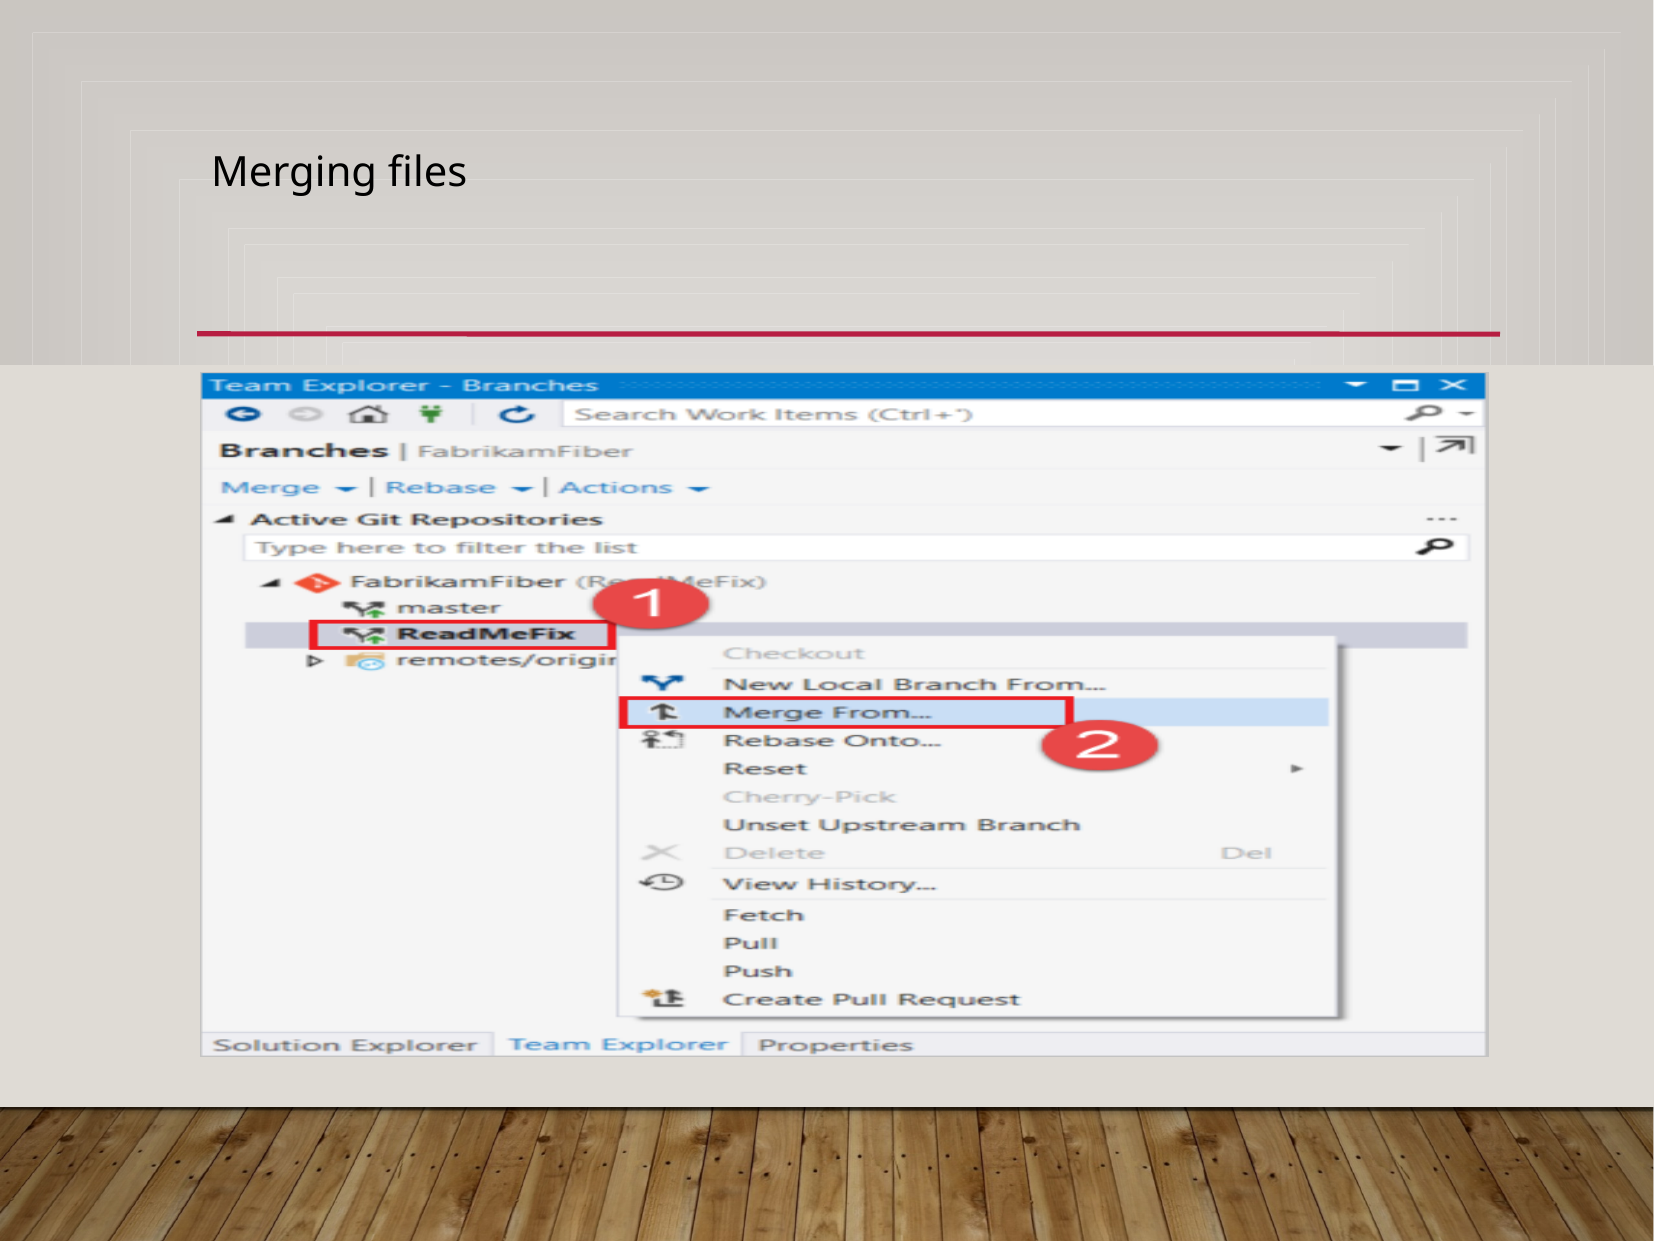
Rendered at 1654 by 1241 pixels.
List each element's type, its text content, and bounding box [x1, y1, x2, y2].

title Merging files [196, 145, 1499, 335]
picture [200, 372, 1489, 1057]
picture [0, 1107, 1654, 1241]
